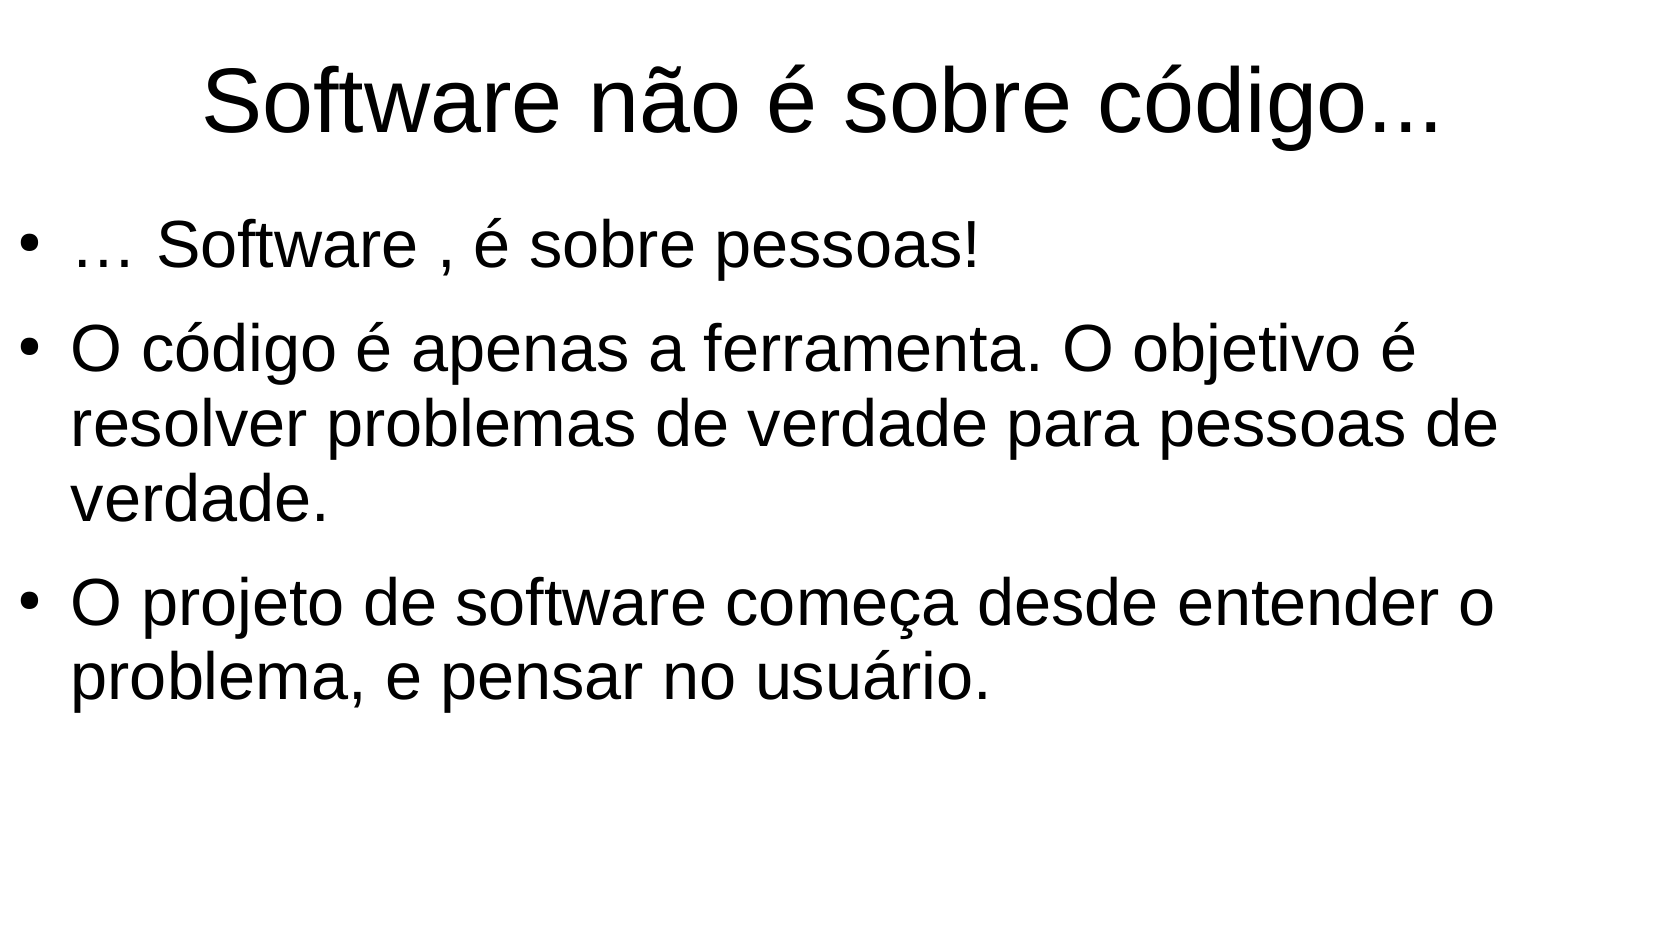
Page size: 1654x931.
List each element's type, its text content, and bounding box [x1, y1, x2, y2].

list … Software , é sobre pessoas! O código é apenas a ferramenta. O objetivo é resolver problemas de verdade para pessoas de verdade. O projeto de software começa desde entender o problema, e pensar no usuário. [0, 206, 1654, 848]
title Software não é sobre código... [0, 23, 1654, 179]
